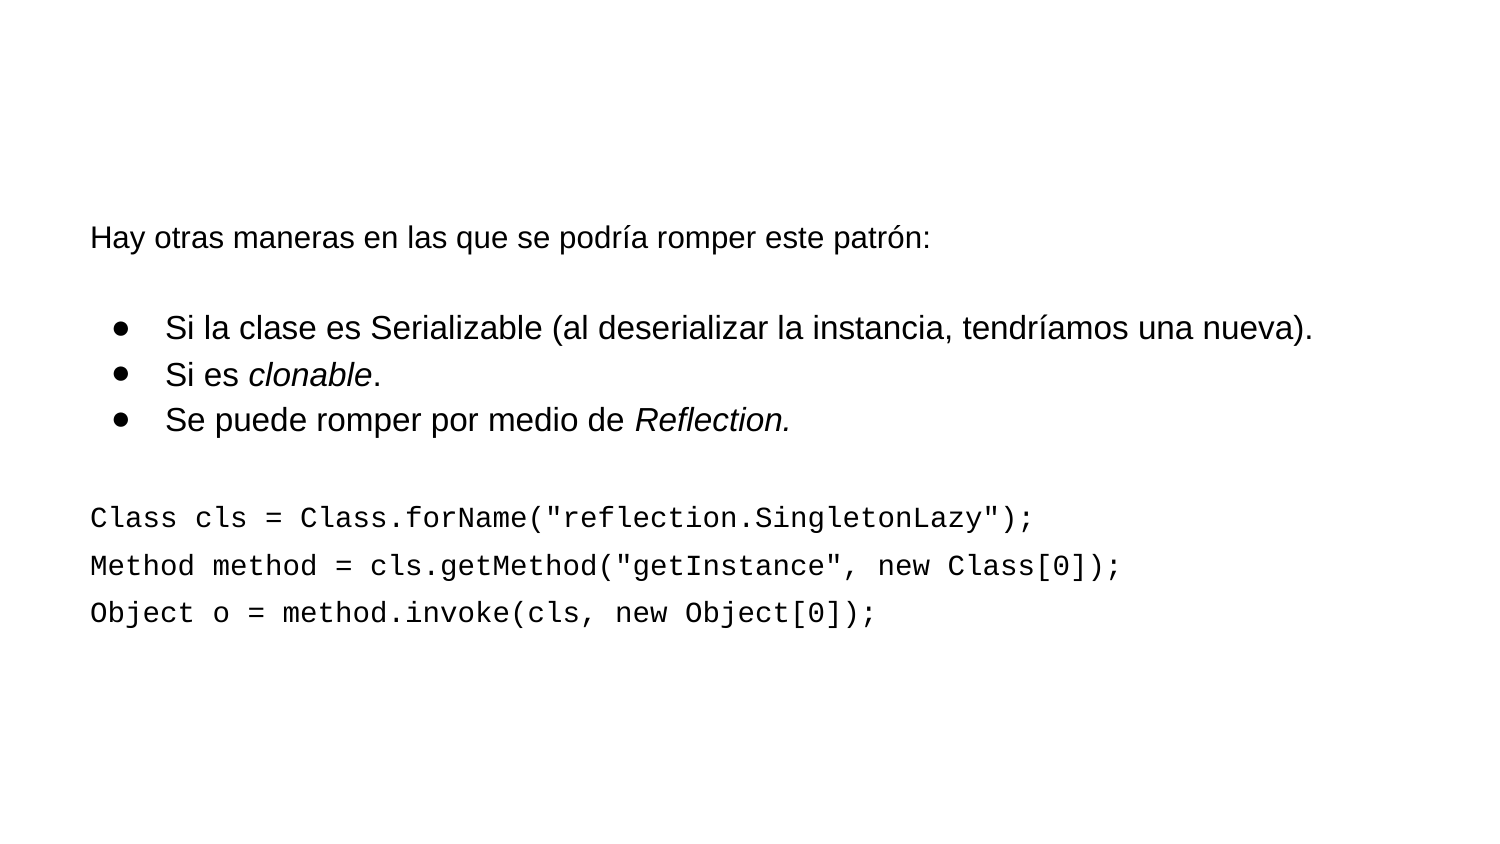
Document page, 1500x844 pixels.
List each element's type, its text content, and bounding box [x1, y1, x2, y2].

list Hay otras maneras en las que se podría romper este patrón: Si la clase es Serializable (al deserializar la instancia, tendríamos una nueva). Si es clonable. Se puede romper por medio de Reflection. Class cls = Class.forName("reflection.SingletonLazy"); Method method = cls.getMethod("getInstance", new Class[0]); Object o = method.invoke(cls, new Object[0]); [75, 196, 1425, 808]
